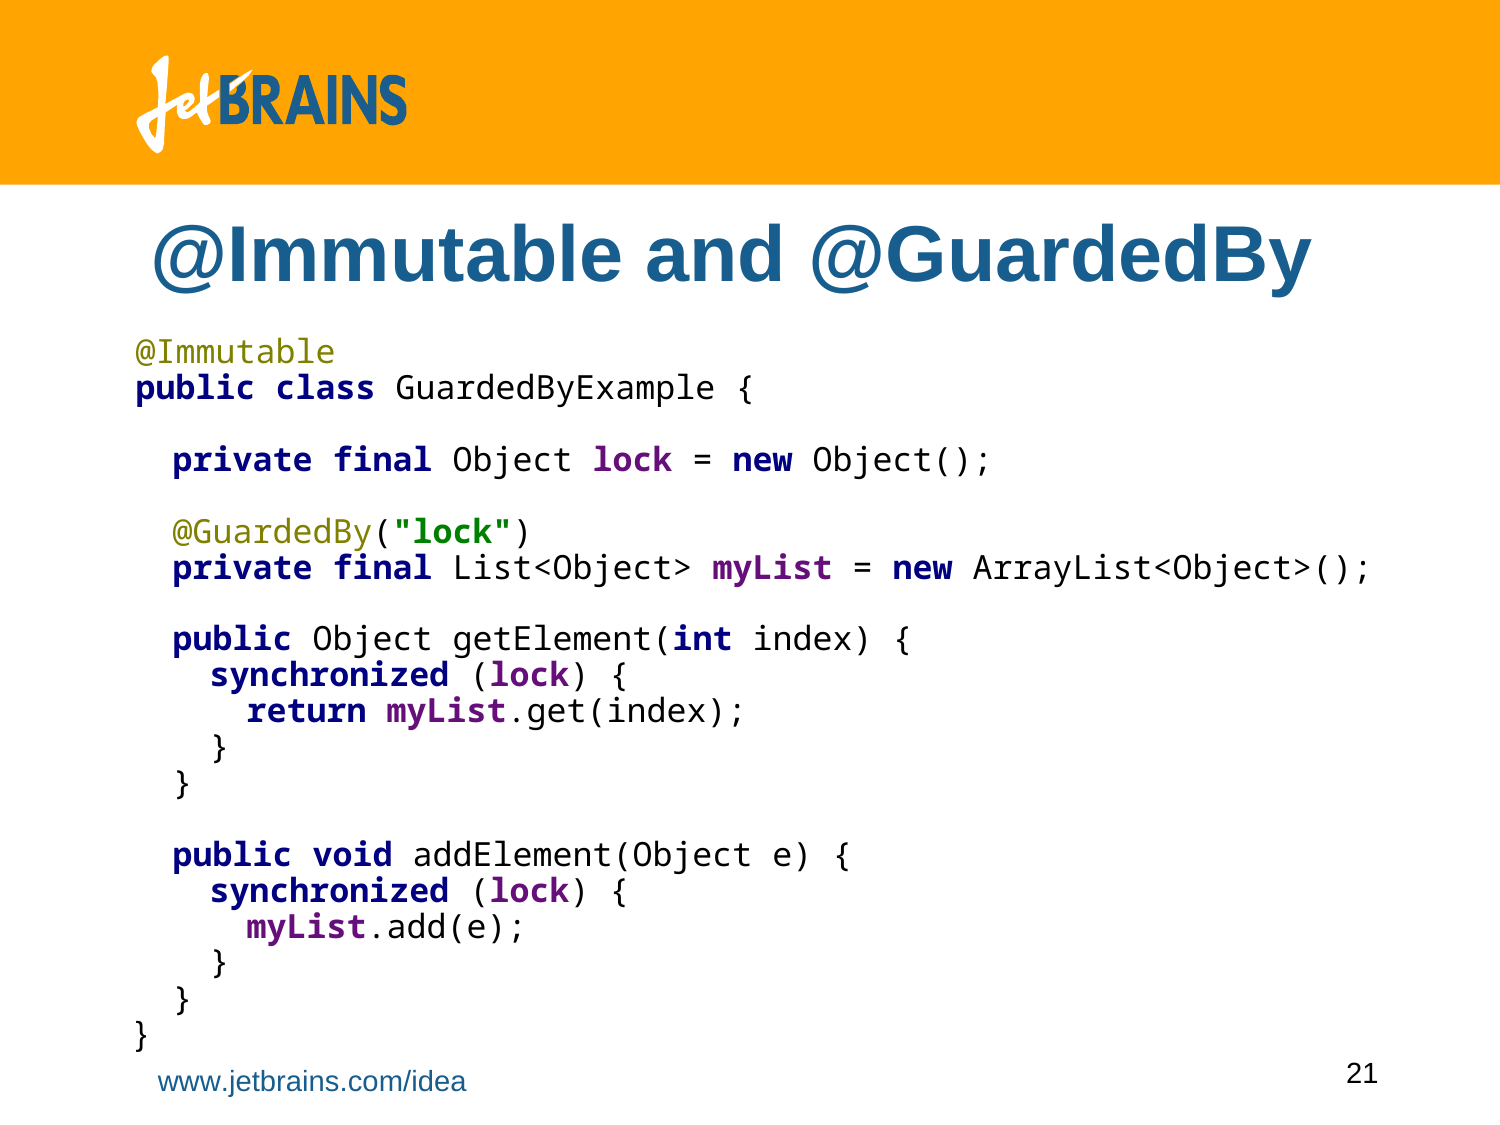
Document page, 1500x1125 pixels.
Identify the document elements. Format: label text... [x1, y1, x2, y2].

title @Immutable and @GuardedBy [135, 194, 1377, 305]
subtitle @Immutable public class GuardedByExample { private final Object lock = new Object(); @GuardedBy("lock") private final List<Object> myList = new ArrayList<Object>(); public Object getElement(int index) { synchronized (lock) { return myList.get(index); } } public void addElement(Object e) { synchronized (lock) { myList.add(e); } } } [135, 322, 1377, 1066]
